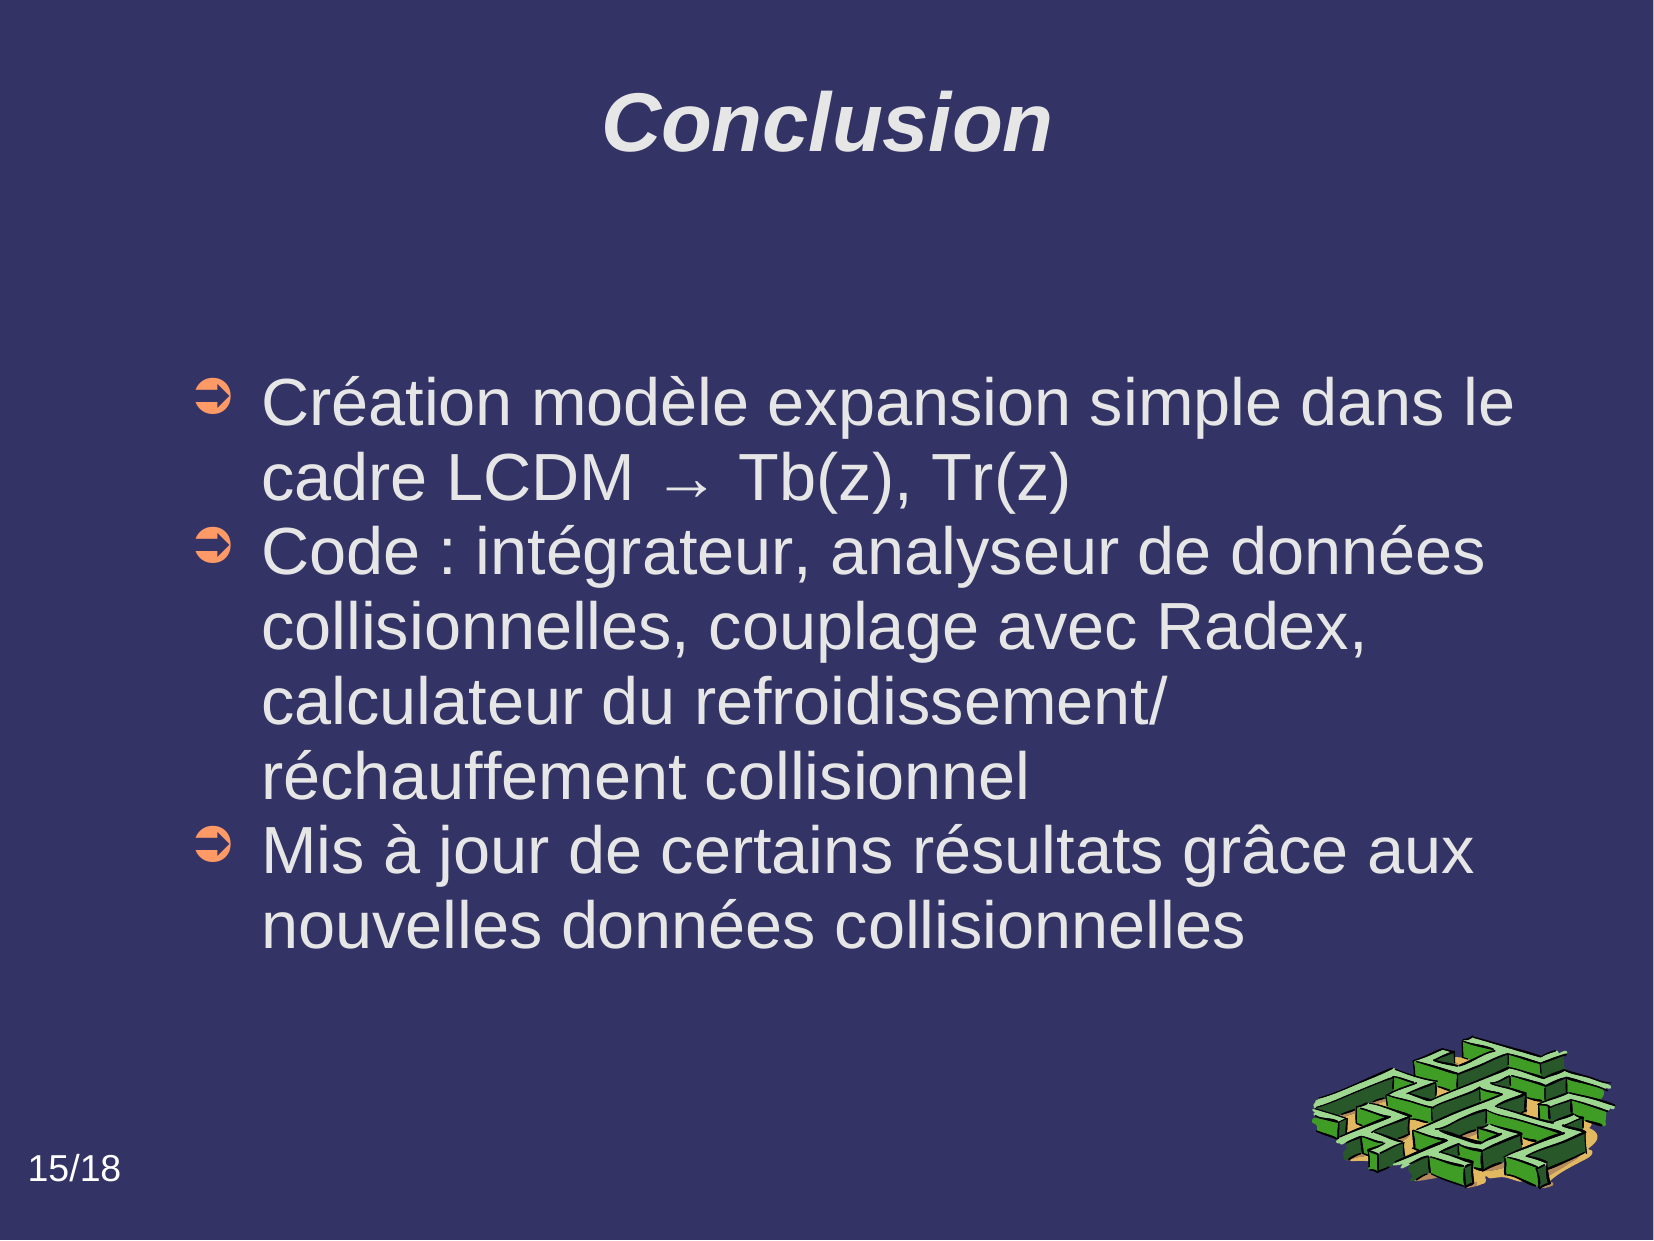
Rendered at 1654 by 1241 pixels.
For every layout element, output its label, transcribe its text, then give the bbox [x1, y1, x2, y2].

title Conclusion [121, 19, 1534, 227]
text_box <numéro>/19 [56, 1140, 222, 1212]
list Création modèle expansion simple dans le cadre LCDM → Tb(z), Tr(z) Code : intégrateur, analyseur de données collisionnelles, couplage avec Radex, calculateur du refroidissement/réchauffement collisionnel Mis à jour de certains résultats grâce aux nouvelles données collisionnelles [178, 364, 1570, 1147]
